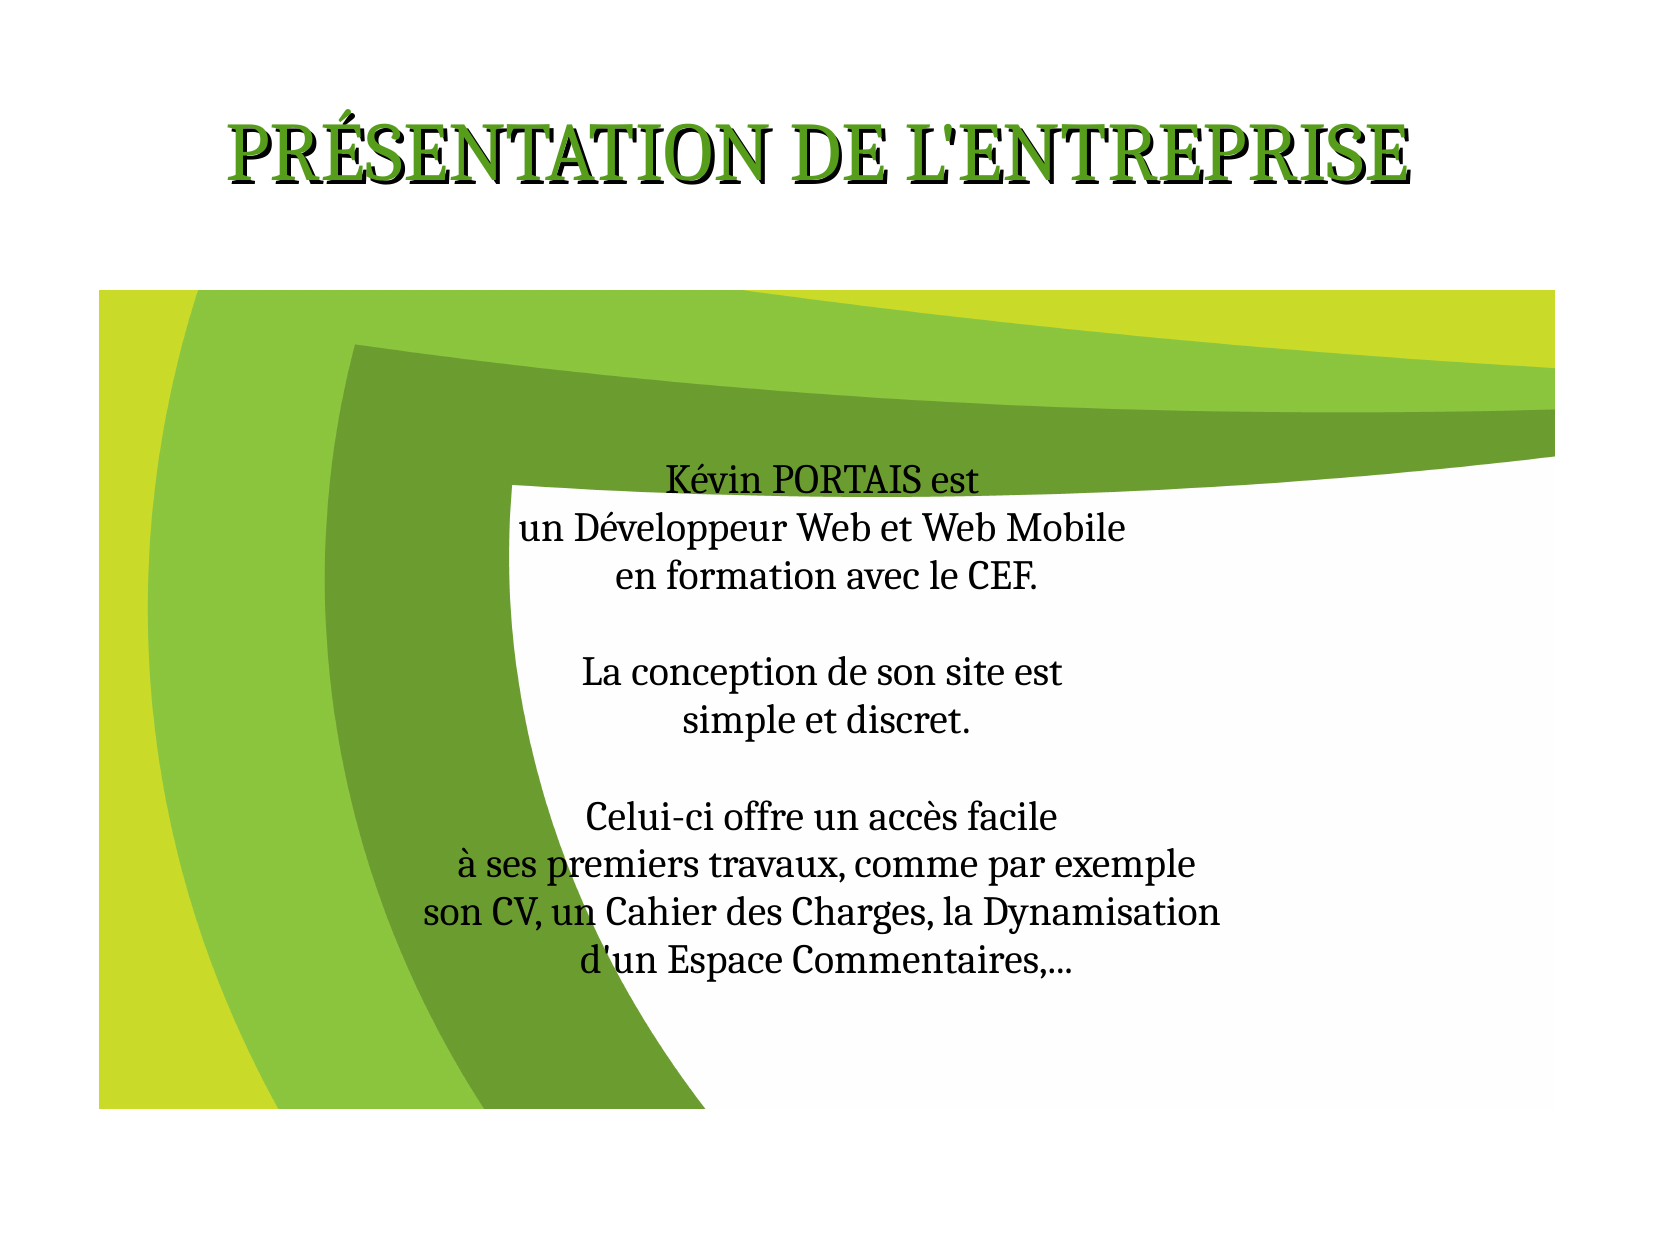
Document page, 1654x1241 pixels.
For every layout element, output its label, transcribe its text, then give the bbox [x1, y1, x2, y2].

picture [99, 290, 1555, 1109]
title PRÉSENTATION DE L'ENTREPRISE [82, 49, 1571, 257]
